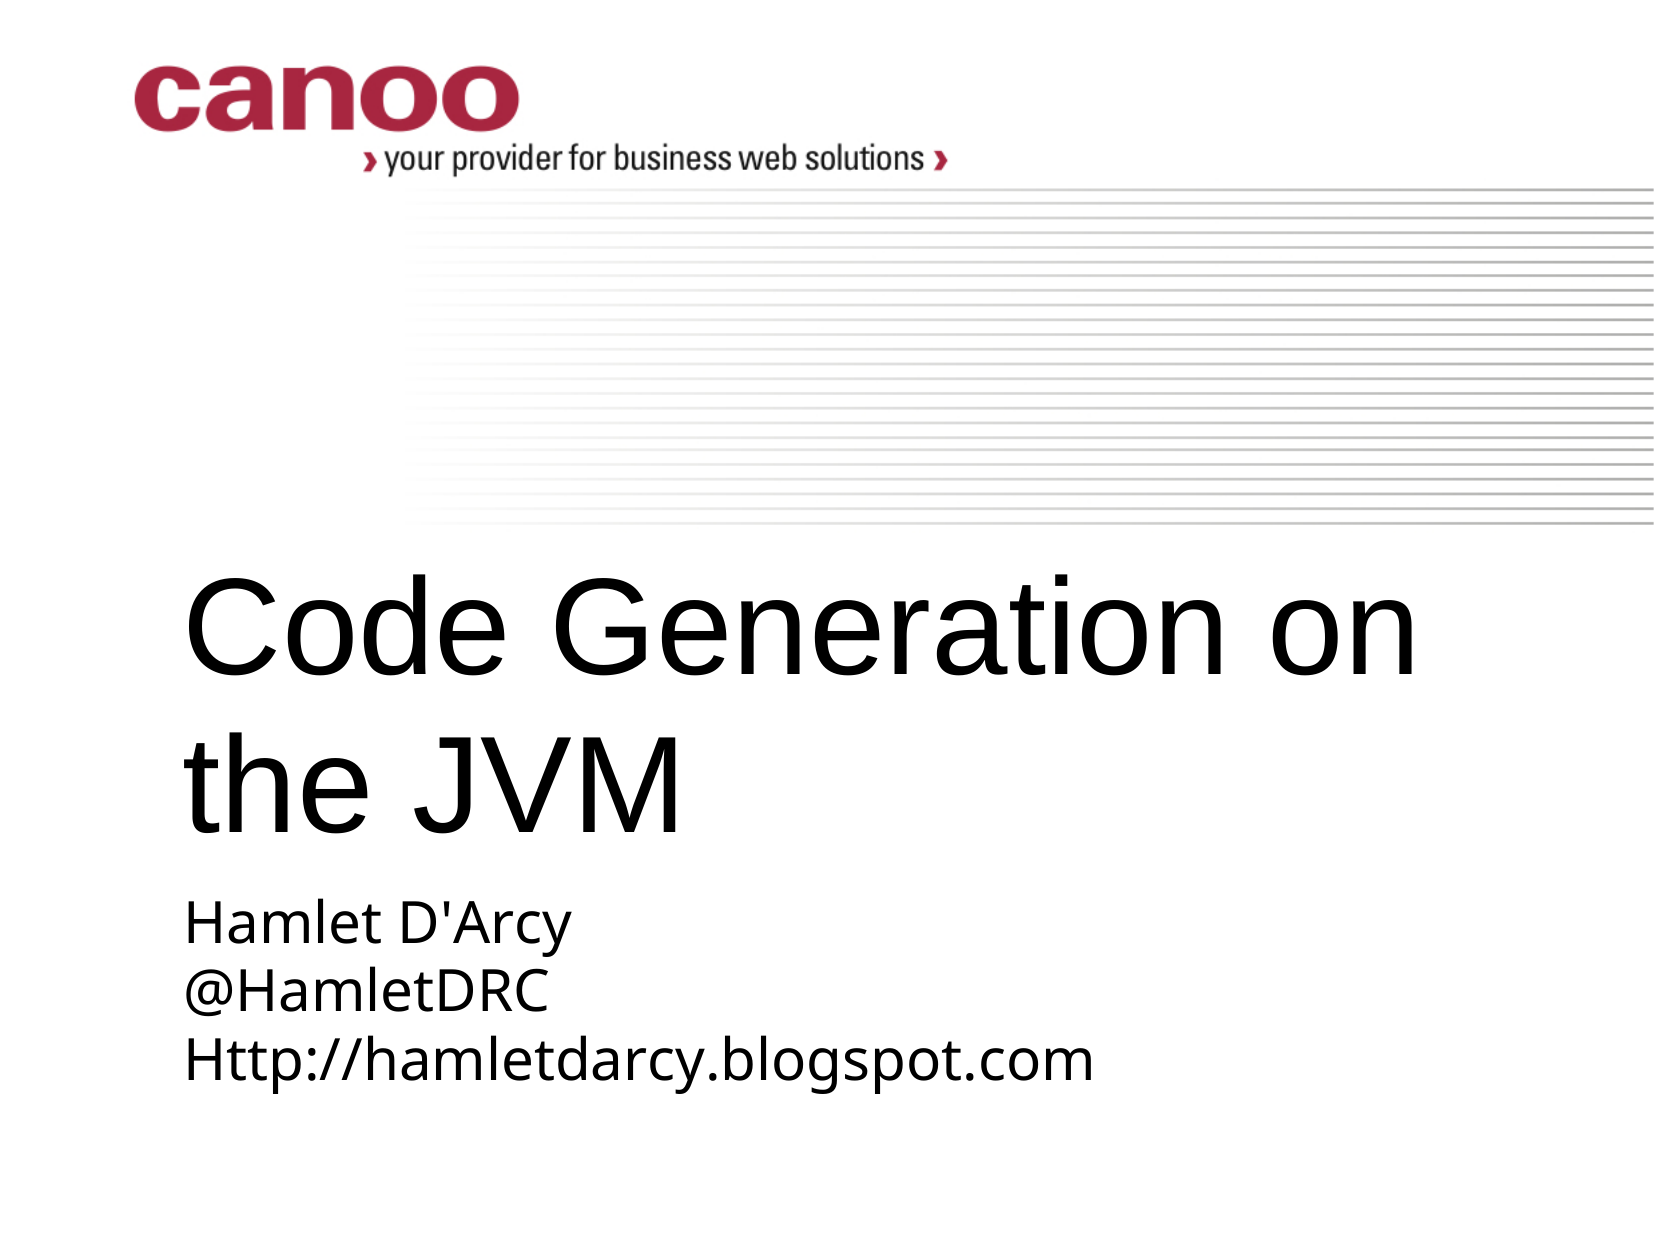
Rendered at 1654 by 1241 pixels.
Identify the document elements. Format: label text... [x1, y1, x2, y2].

text_box Hamlet D'Arcy @HamletDRC Http://hamletdarcy.blogspot.com [183, 941, 1583, 1040]
title Code Generation on the JVM [183, 542, 1524, 865]
picture [0, 40, 1654, 616]
